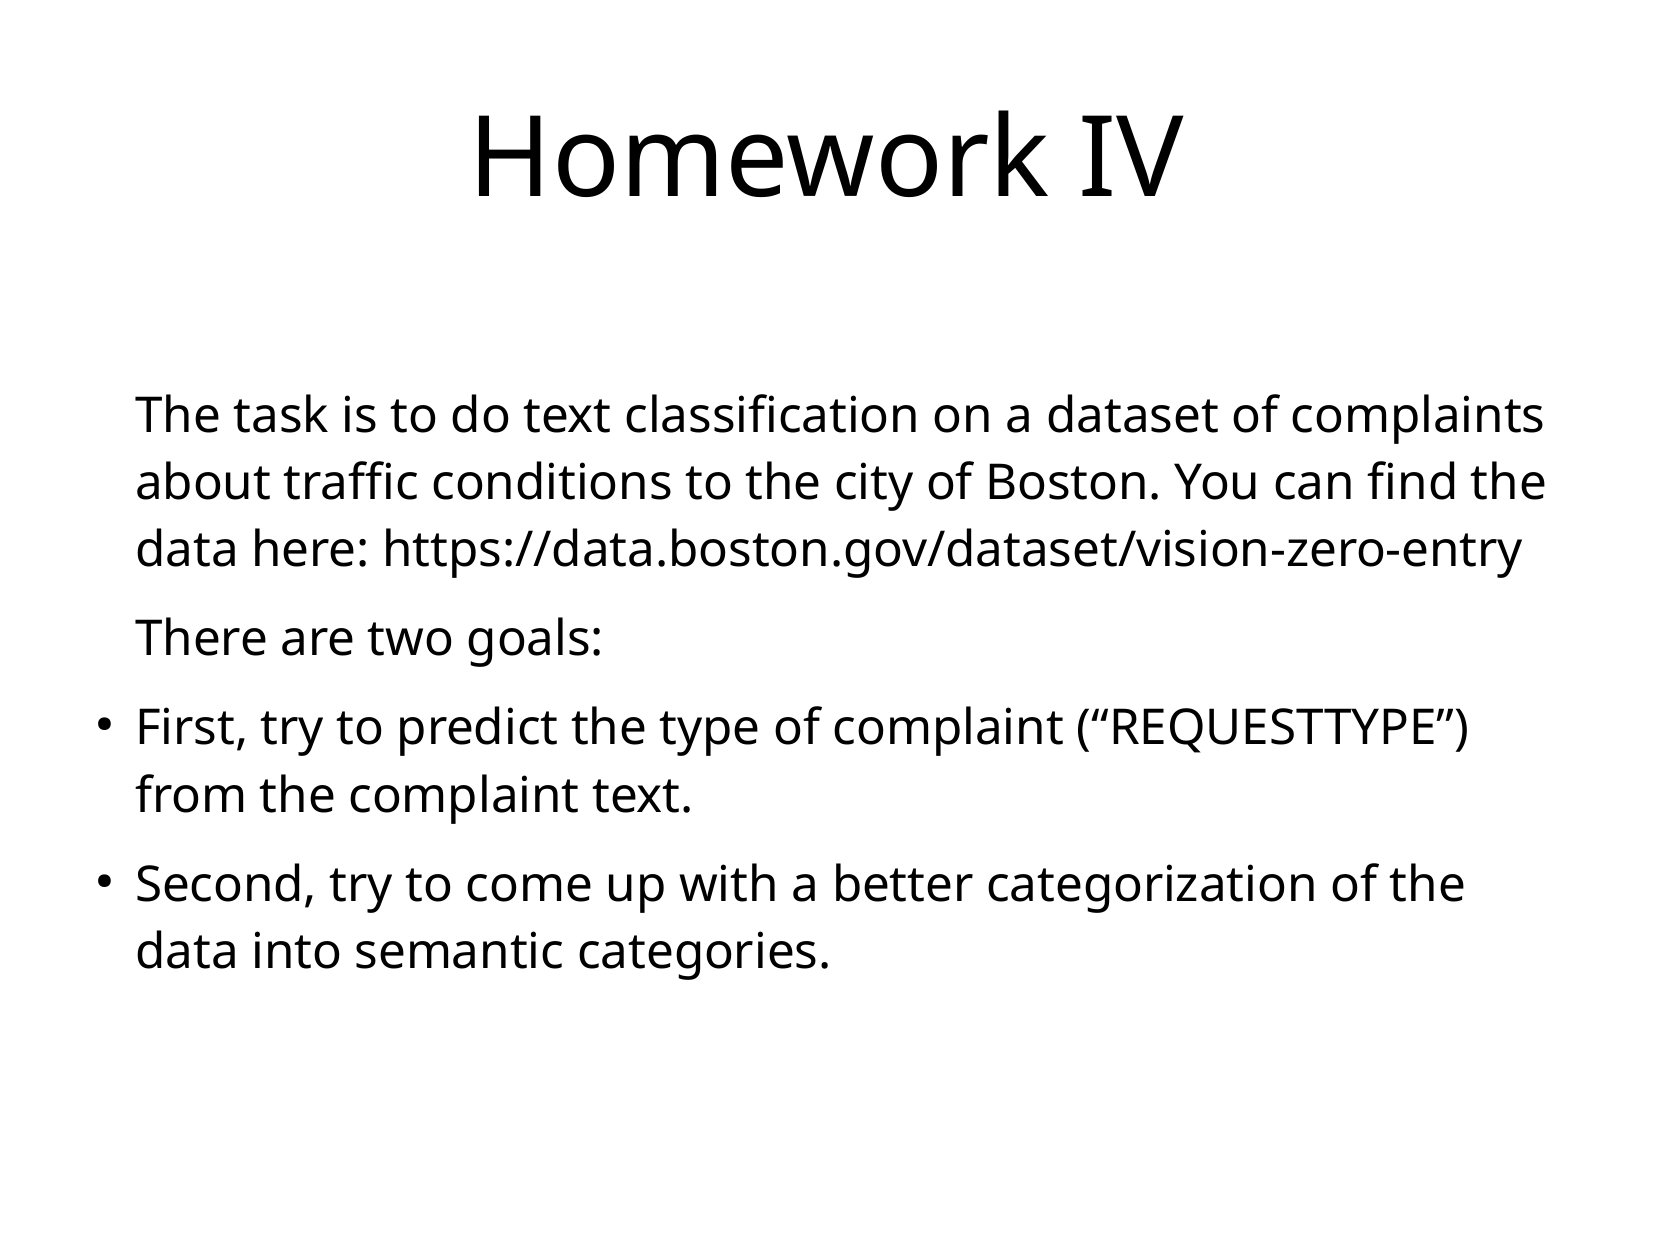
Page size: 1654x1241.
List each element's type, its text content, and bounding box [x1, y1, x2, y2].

list The task is to do text classification on a dataset of complaints about traffic conditions to the city of Boston. You can find the data here: https://data.boston.gov/dataset/vision-zero-entry There are two goals: First, try to predict the type of complaint (“REQUESTTYPE”) from the complaint text. Second, try to come up with a better categorization of the data into semantic categories. [82, 290, 1571, 1010]
title Homework IV [82, 49, 1571, 257]
